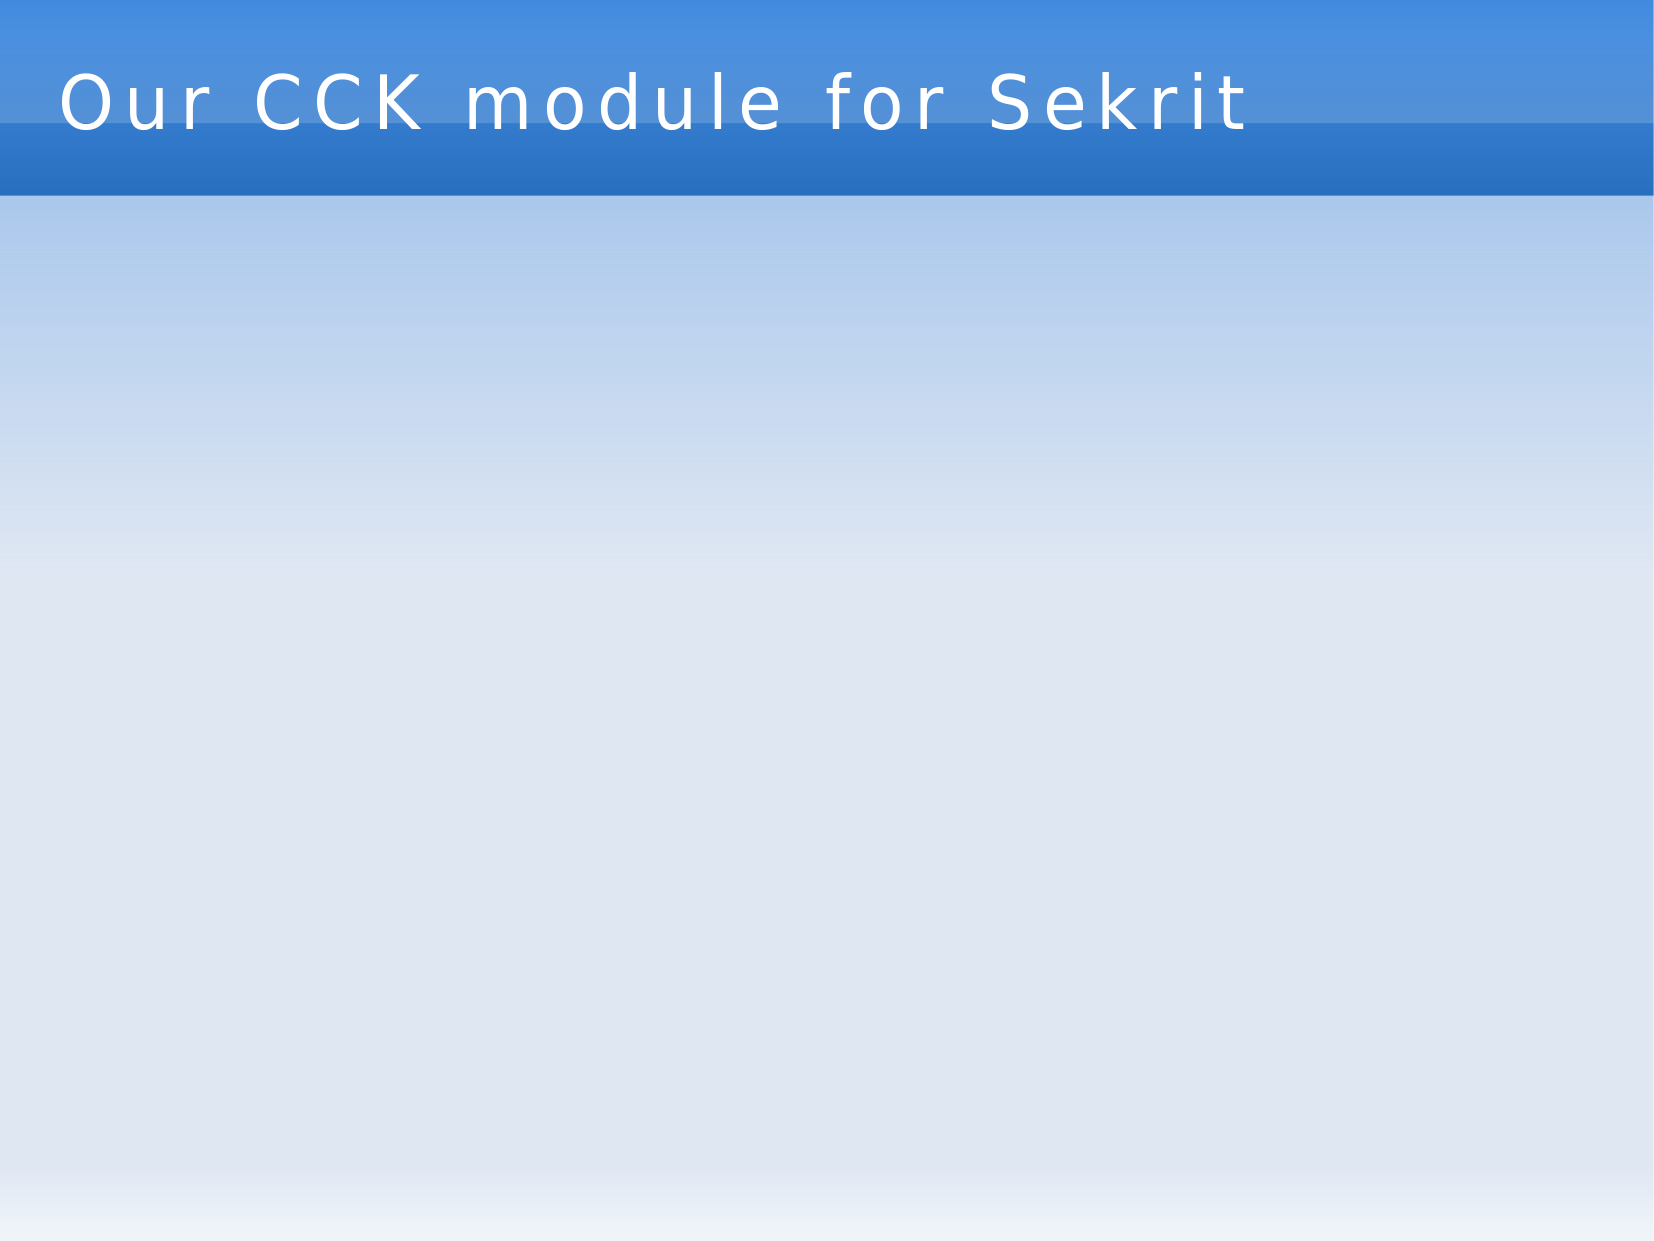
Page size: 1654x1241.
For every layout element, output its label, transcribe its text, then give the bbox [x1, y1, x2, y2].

title Our CCK module for Sekrit [59, 29, 1270, 178]
picture [0, 0, 1654, 1241]
